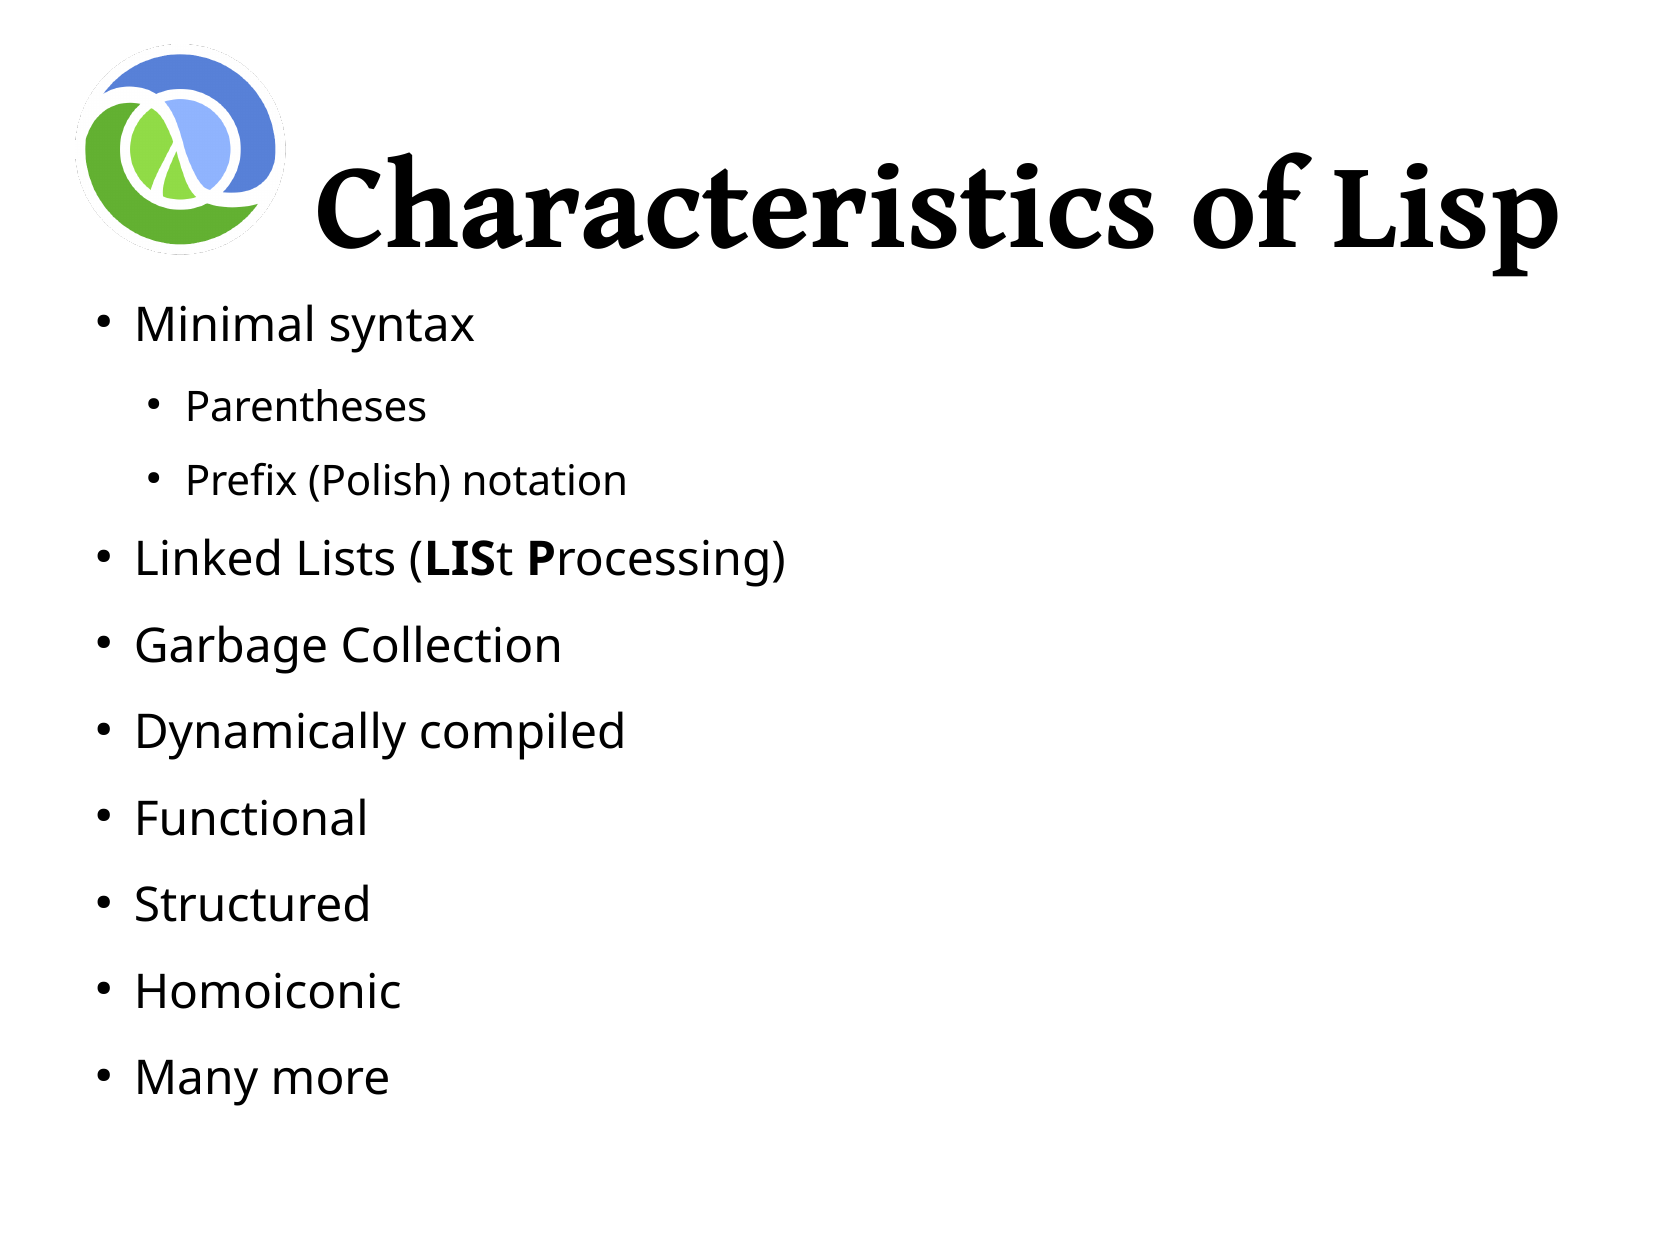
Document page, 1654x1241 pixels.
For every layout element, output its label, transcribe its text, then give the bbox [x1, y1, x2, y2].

picture [75, 44, 286, 255]
list Minimal syntax Parentheses Prefix (Polish) notation Linked Lists (LISt Processing) Garbage Collection Dynamically compiled Functional Structured Homoiconic Many more [82, 290, 1571, 1109]
title Characteristics of Lisp [315, 138, 1571, 284]
